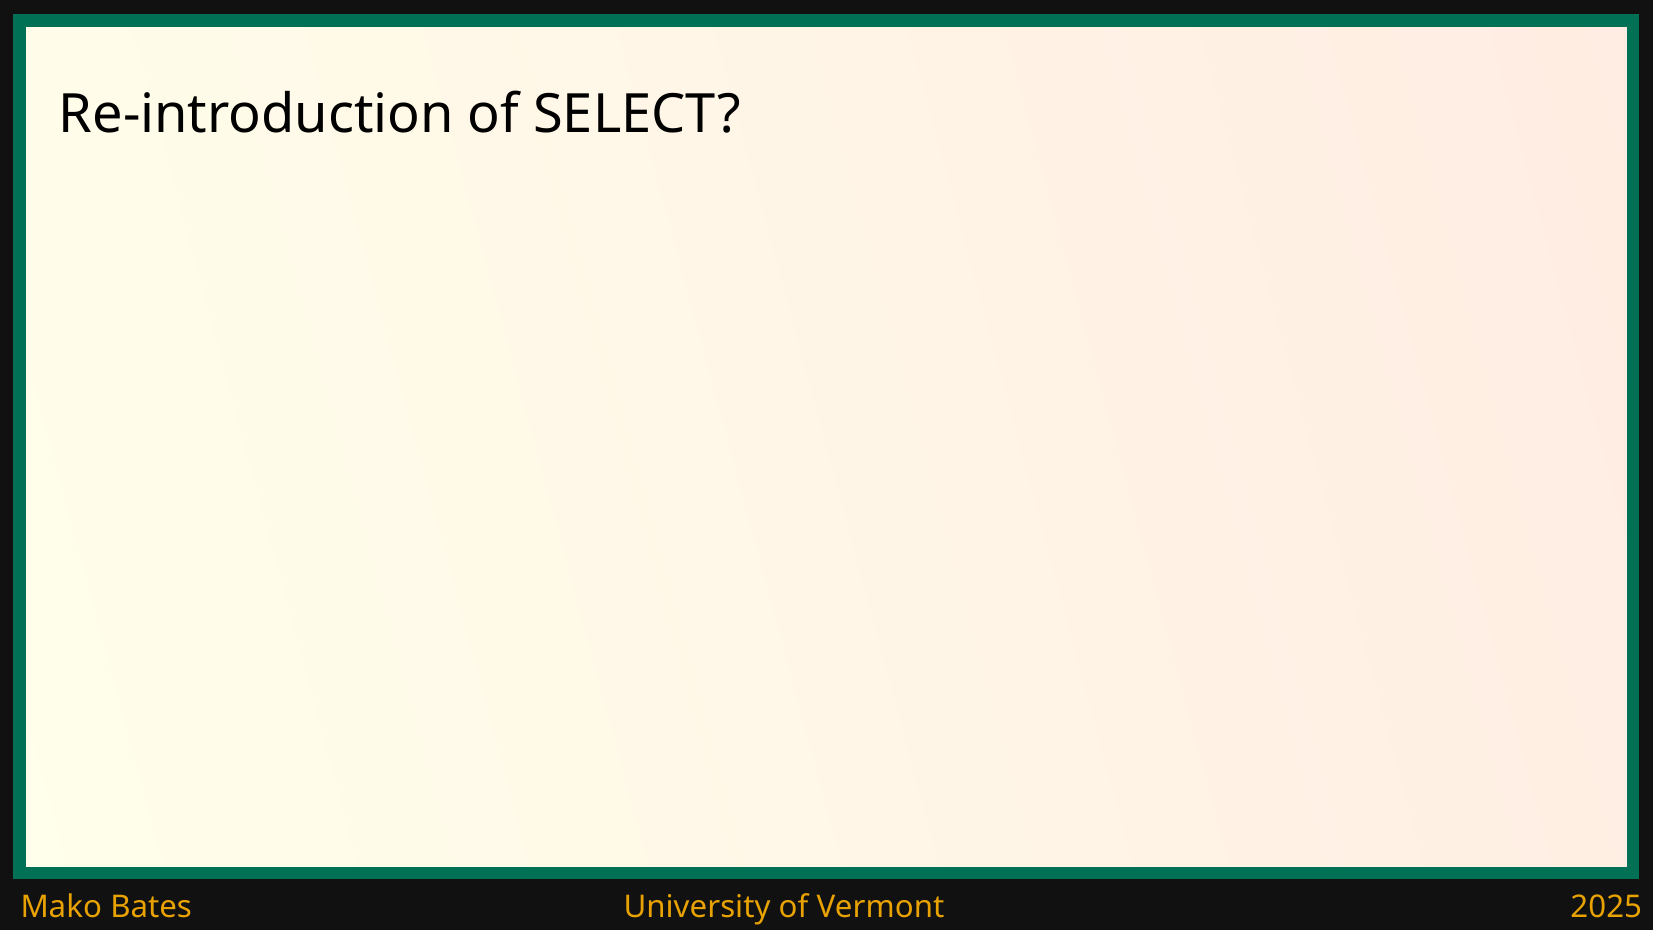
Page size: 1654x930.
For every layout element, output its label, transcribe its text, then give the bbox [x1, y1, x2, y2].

title Re-introduction of SELECT? [58, 60, 1593, 163]
